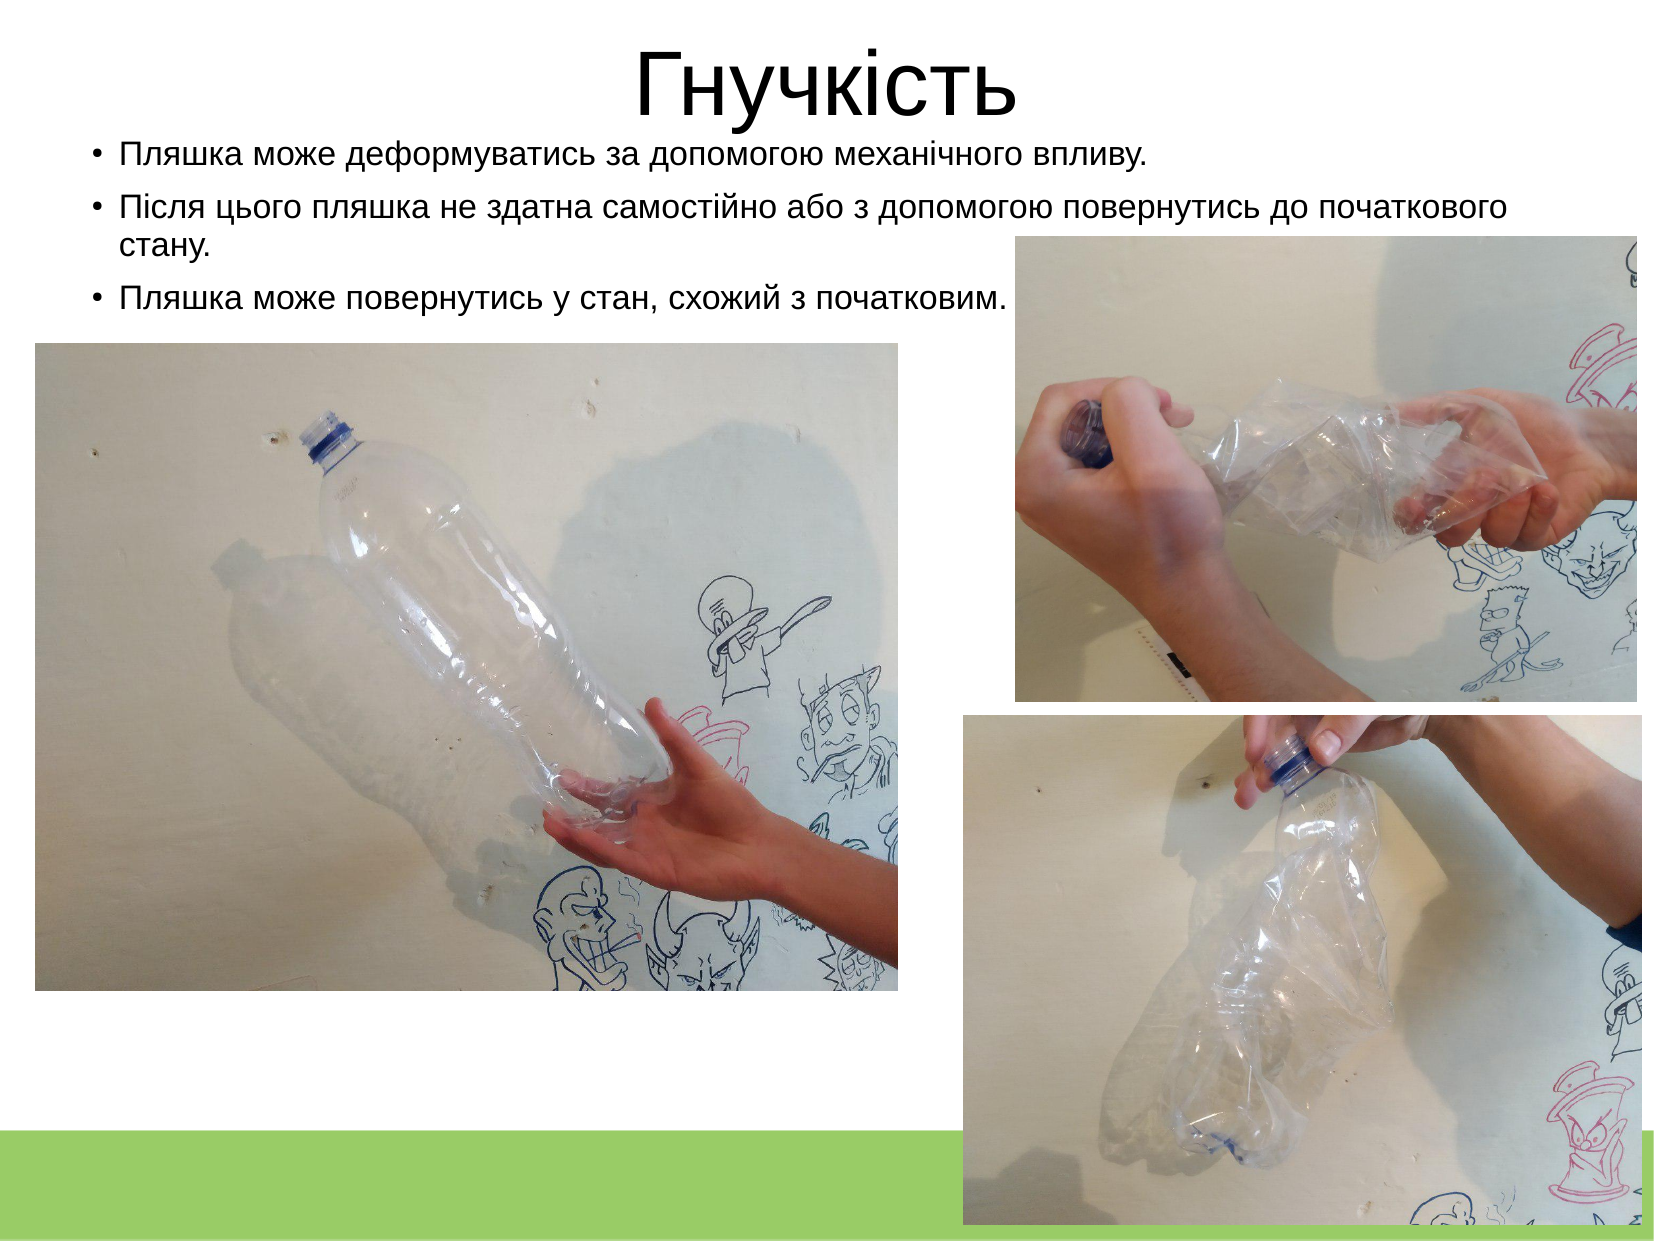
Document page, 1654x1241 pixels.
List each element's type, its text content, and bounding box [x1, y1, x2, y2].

list Пляшка може деформуватись за допомогою механічного впливу. Після цього пляшка не здатна самостійно або з допомогою повернутись до початкового стану. Пляшка може повернутись у стан, схожий з початковим. [82, 135, 1571, 319]
picture [0, 0, 1654, 1241]
title Гнучкість [82, 32, 1571, 135]
